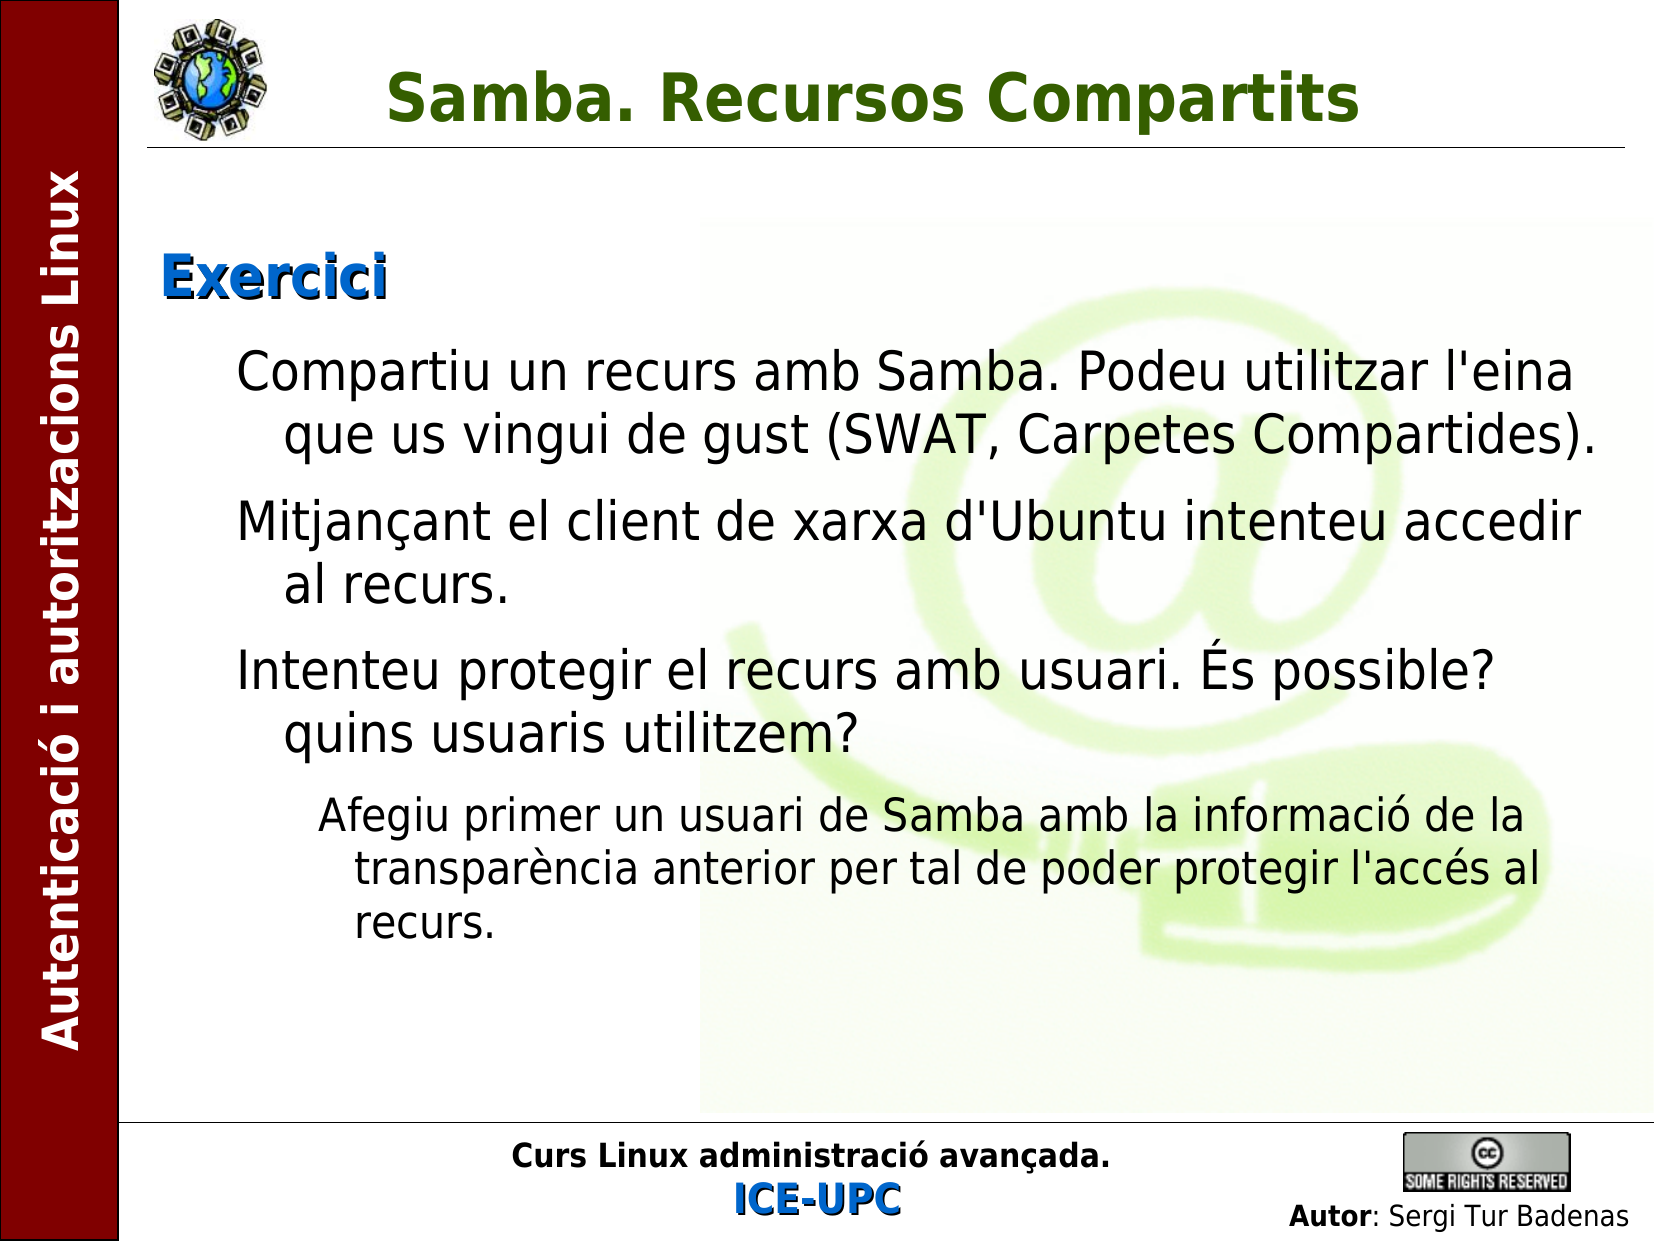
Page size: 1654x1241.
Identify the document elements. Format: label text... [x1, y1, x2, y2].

picture [154, 19, 268, 56]
title Samba. Recursos Compartits [129, 56, 1619, 141]
picture [1403, 1132, 1571, 1192]
picture [700, 217, 1654, 1113]
list Exercici Compartiu un recurs amb Samba. Podeu utilitzar l'eina que us vingui de gust (SWAT, Carpetes Compartides). Mitjançant el client de xarxa d'Ubuntu intenteu accedir al recurs. Intenteu protegir el recurs amb usuari. És possible? quins usuaris utilitzem? Afegiu primer un usuari de Samba amb la informació de la transparència anterior per tal de poder protegir l'accés al recurs. [141, 242, 1630, 1078]
